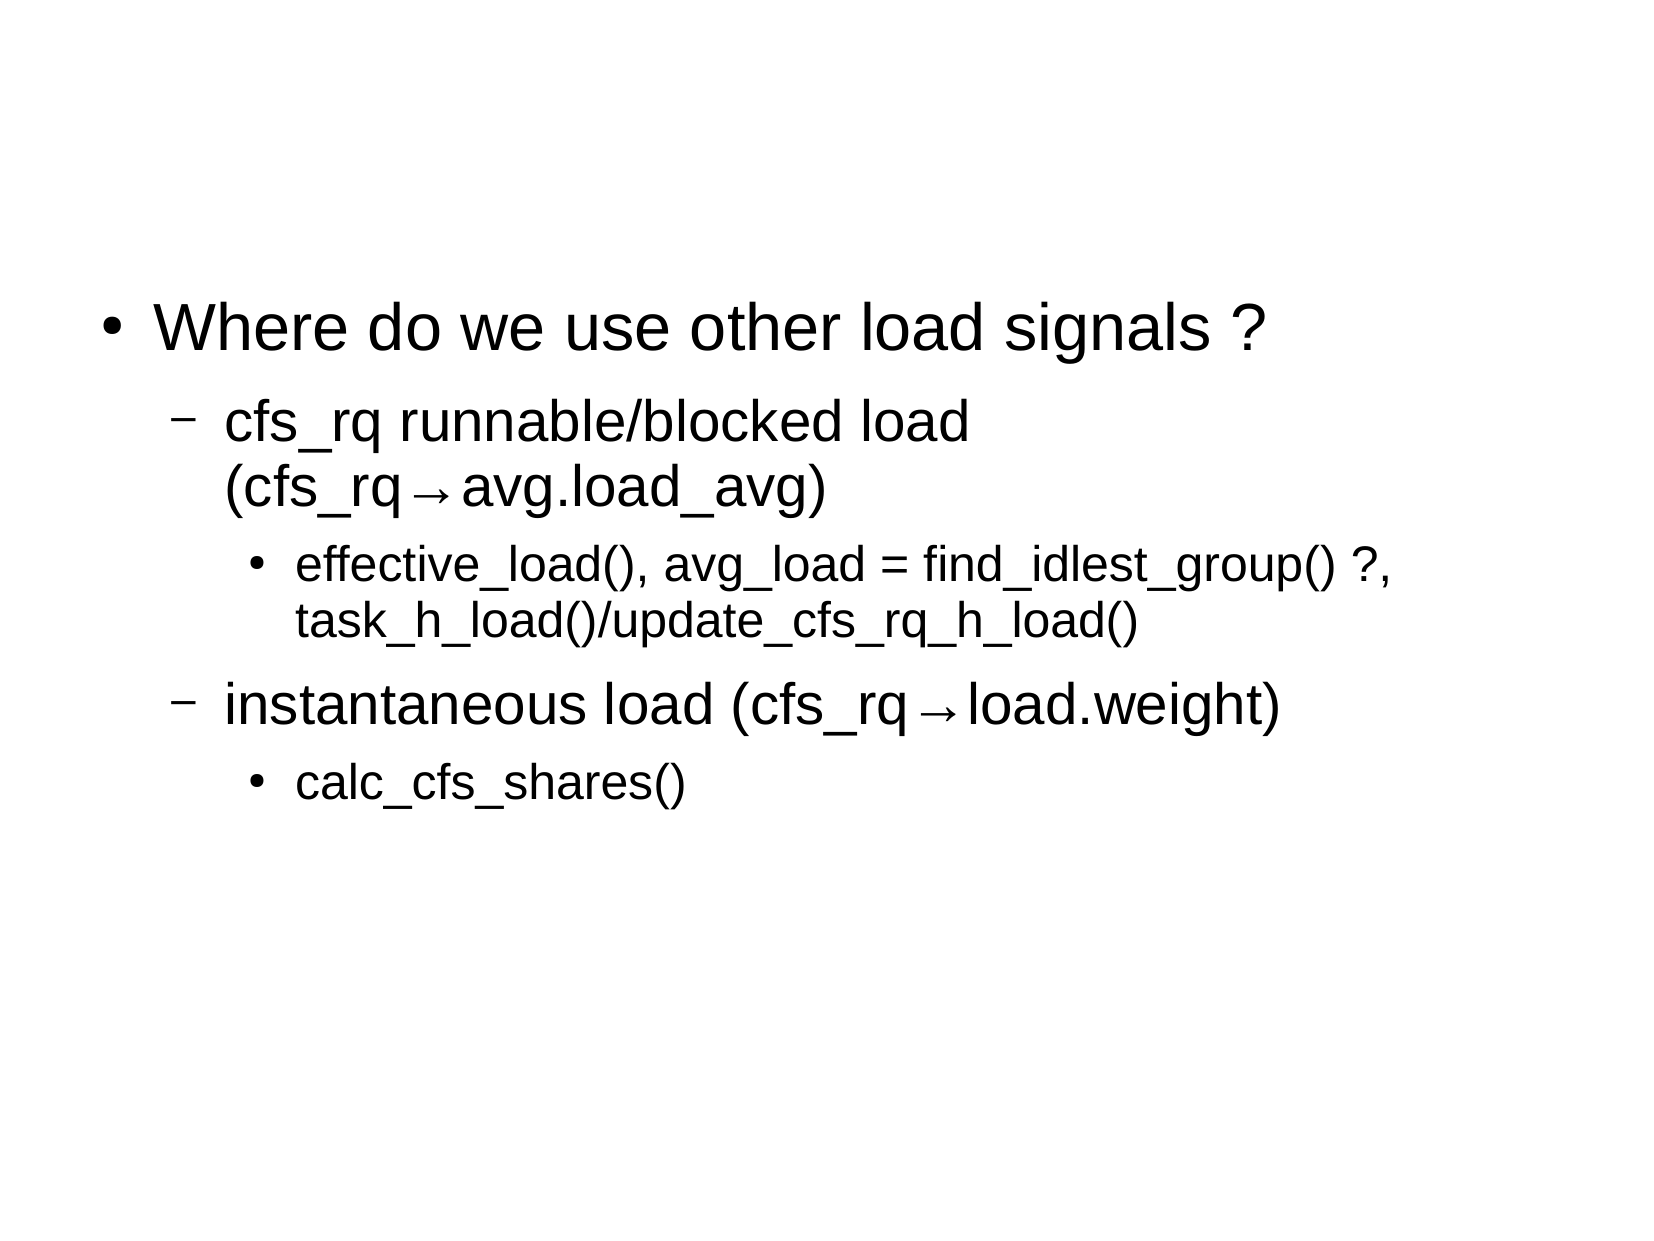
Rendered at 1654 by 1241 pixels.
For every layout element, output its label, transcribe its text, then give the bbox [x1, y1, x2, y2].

list Where do we use other load signals ? cfs_rq runnable/blocked load (cfs_rq→avg.load_avg) effective_load(), avg_load = find_idlest_group() ?, task_h_load()/update_cfs_rq_h_load() instantaneous load (cfs_rq→load.weight) calc_cfs_shares() [82, 290, 1571, 1010]
